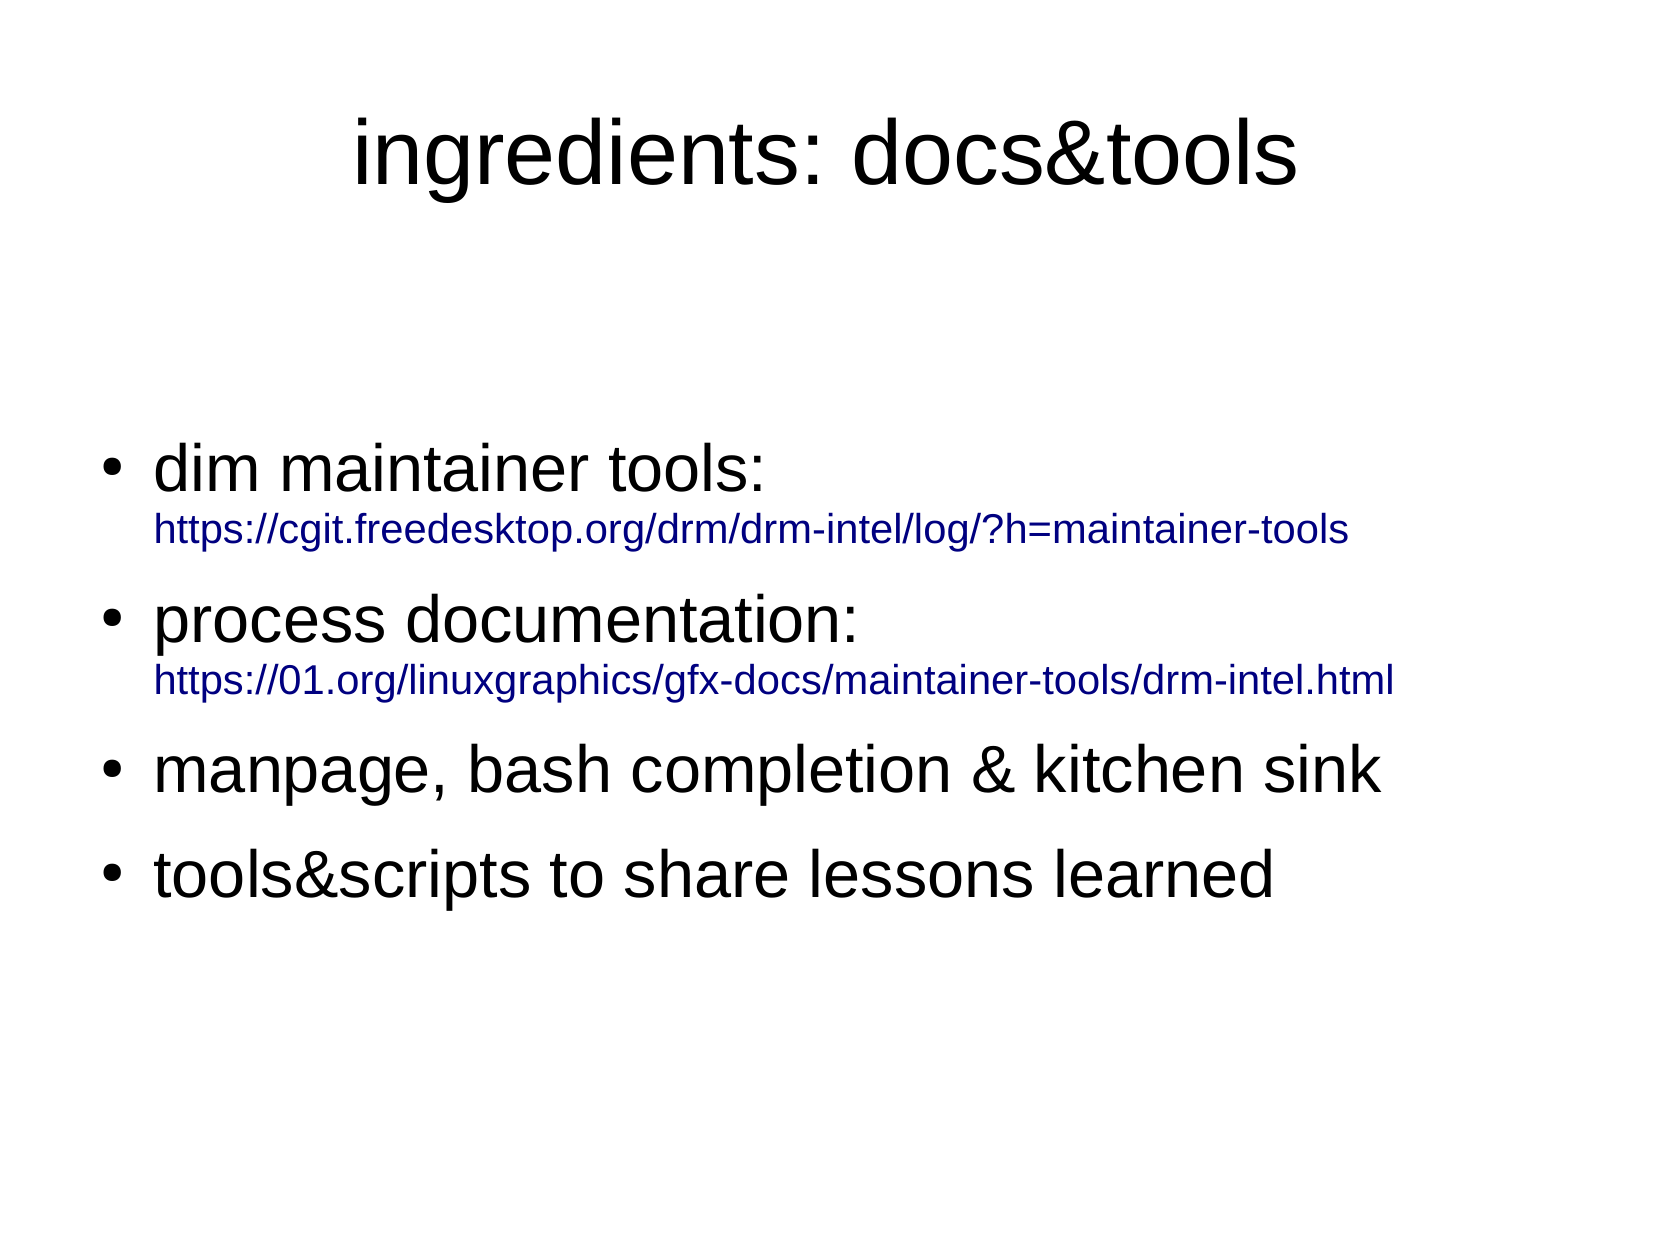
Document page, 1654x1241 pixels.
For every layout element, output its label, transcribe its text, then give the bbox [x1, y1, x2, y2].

title ingredients: docs&tools [82, 49, 1571, 257]
list dim maintainer tools: https://cgit.freedesktop.org/drm/drm-intel/log/?h=maintainer-tools process documentation:https://01.org/linuxgraphics/gfx-docs/maintainer-tools/drm-intel.html manpage, bash completion & kitchen sink tools&scripts to share lessons learned [82, 431, 1571, 1021]
